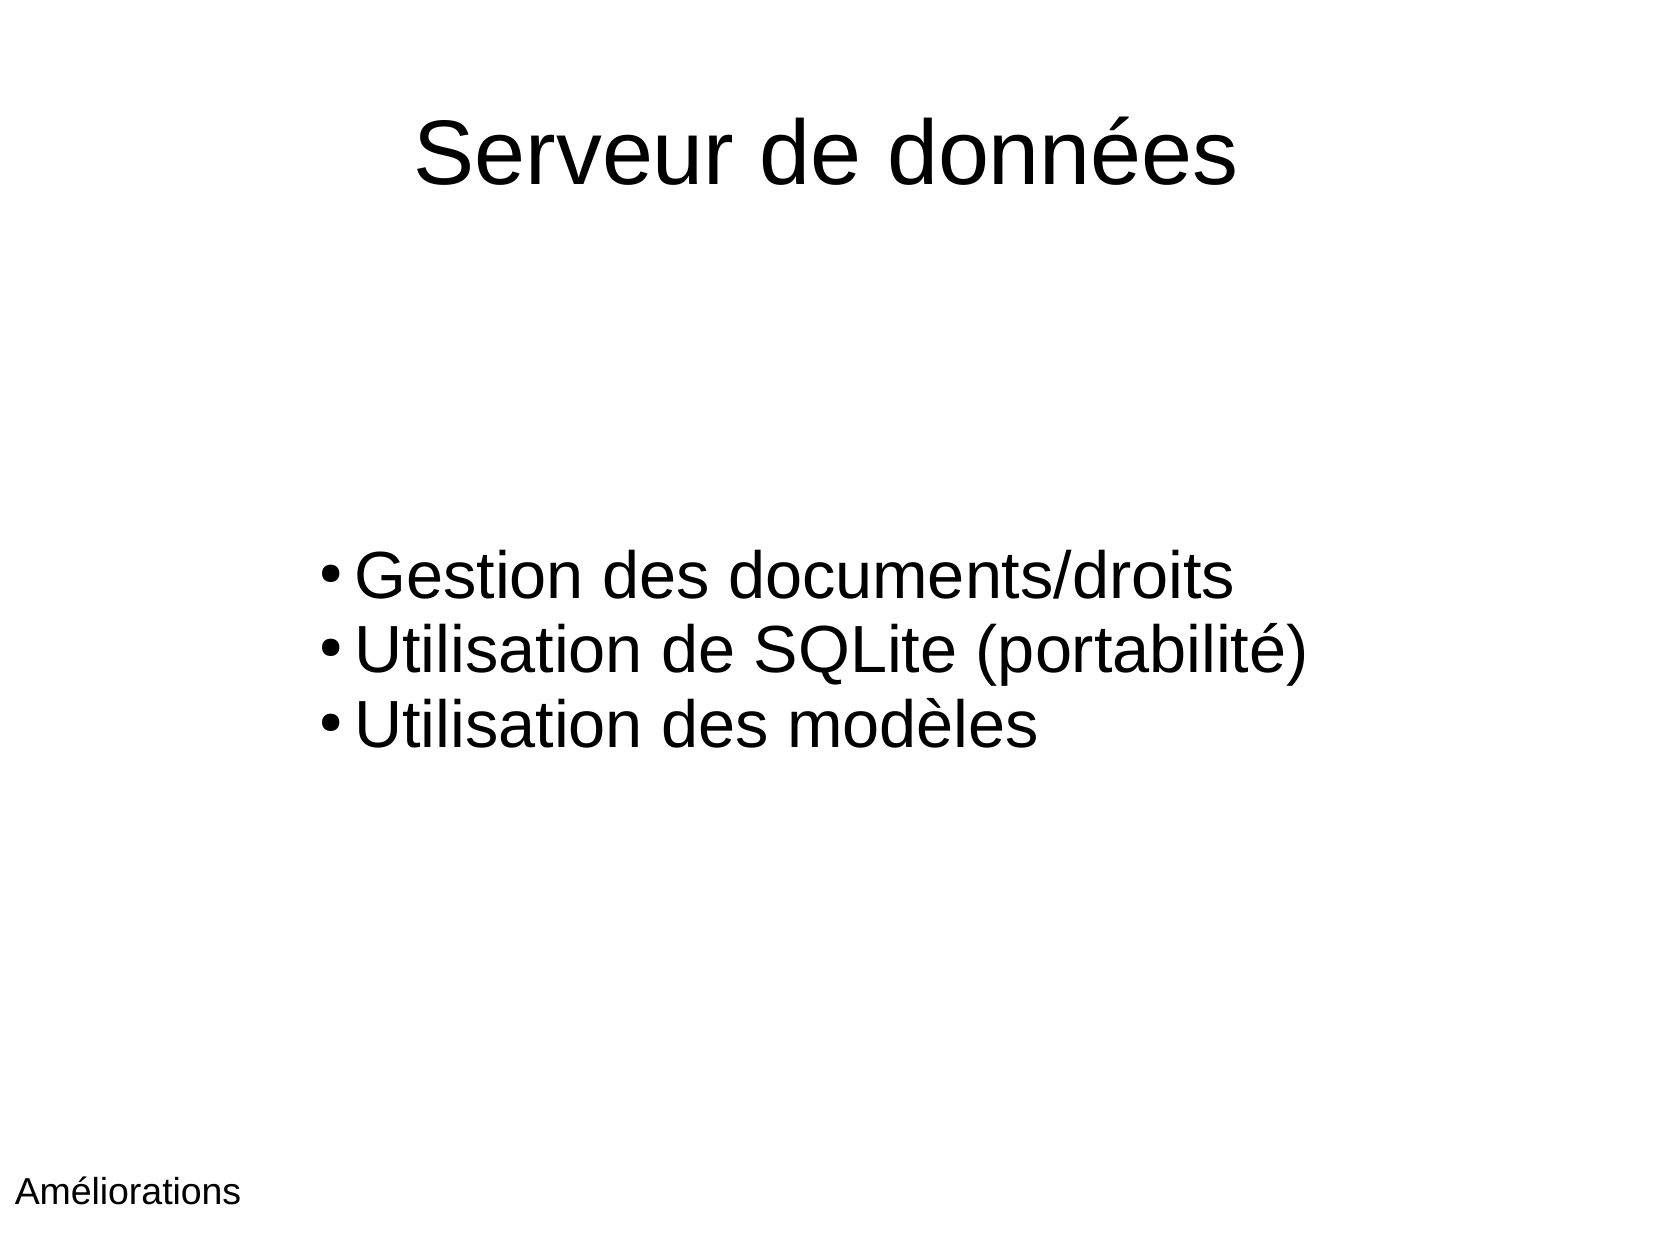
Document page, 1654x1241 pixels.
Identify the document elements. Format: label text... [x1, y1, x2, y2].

text_box Améliorations [0, 1145, 875, 1238]
subtitle Gestion des documents/droits Utilisation de SQLite (portabilité) Utilisation des modèles [318, 290, 1453, 1010]
title Serveur de données [82, 49, 1571, 257]
